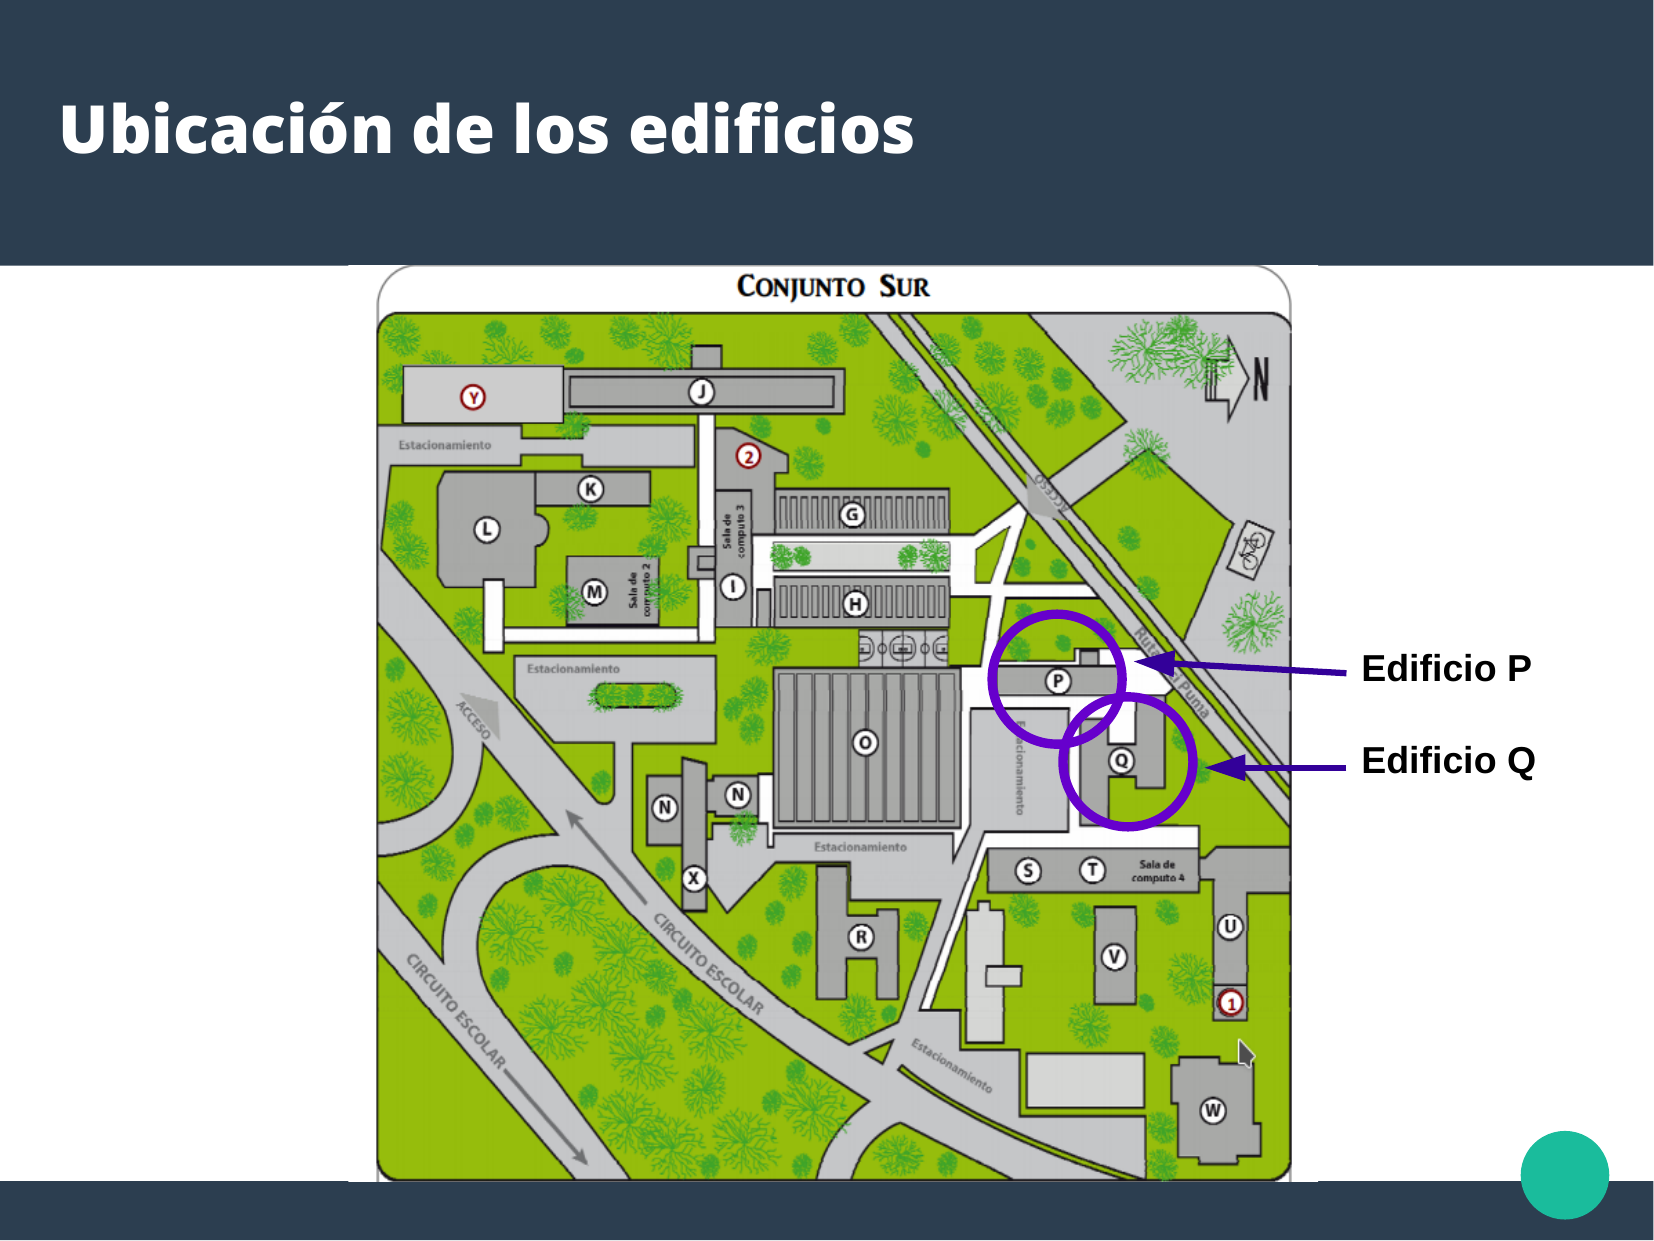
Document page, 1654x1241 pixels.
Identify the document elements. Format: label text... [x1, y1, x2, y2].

picture [348, 265, 1319, 1182]
text_box Edificio P [1346, 640, 1548, 697]
title Ubicación de los edificios [59, 49, 1595, 207]
text_box Edificio Q [1346, 732, 1552, 790]
